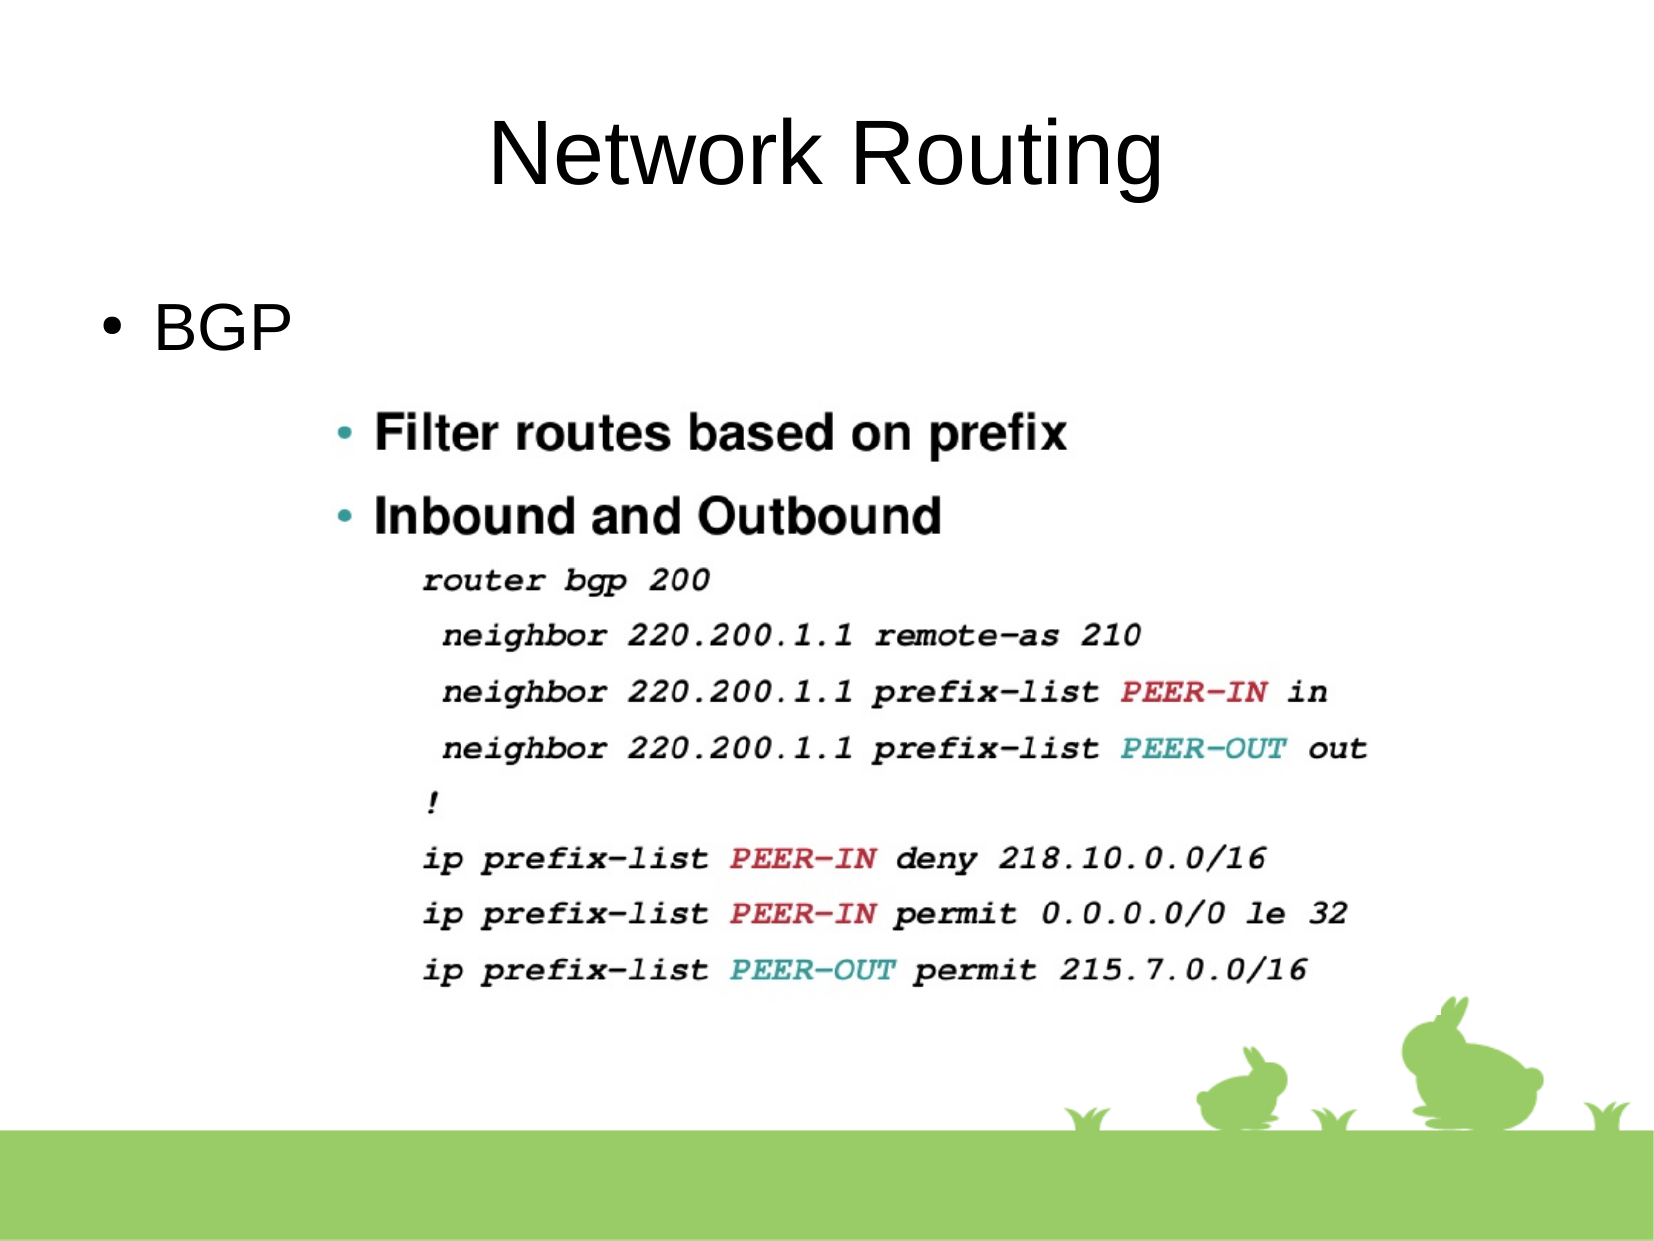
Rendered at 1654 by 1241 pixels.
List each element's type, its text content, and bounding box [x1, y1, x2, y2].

title Network Routing [82, 49, 1571, 257]
picture [0, 0, 1654, 1241]
list BGP [82, 290, 1571, 1010]
